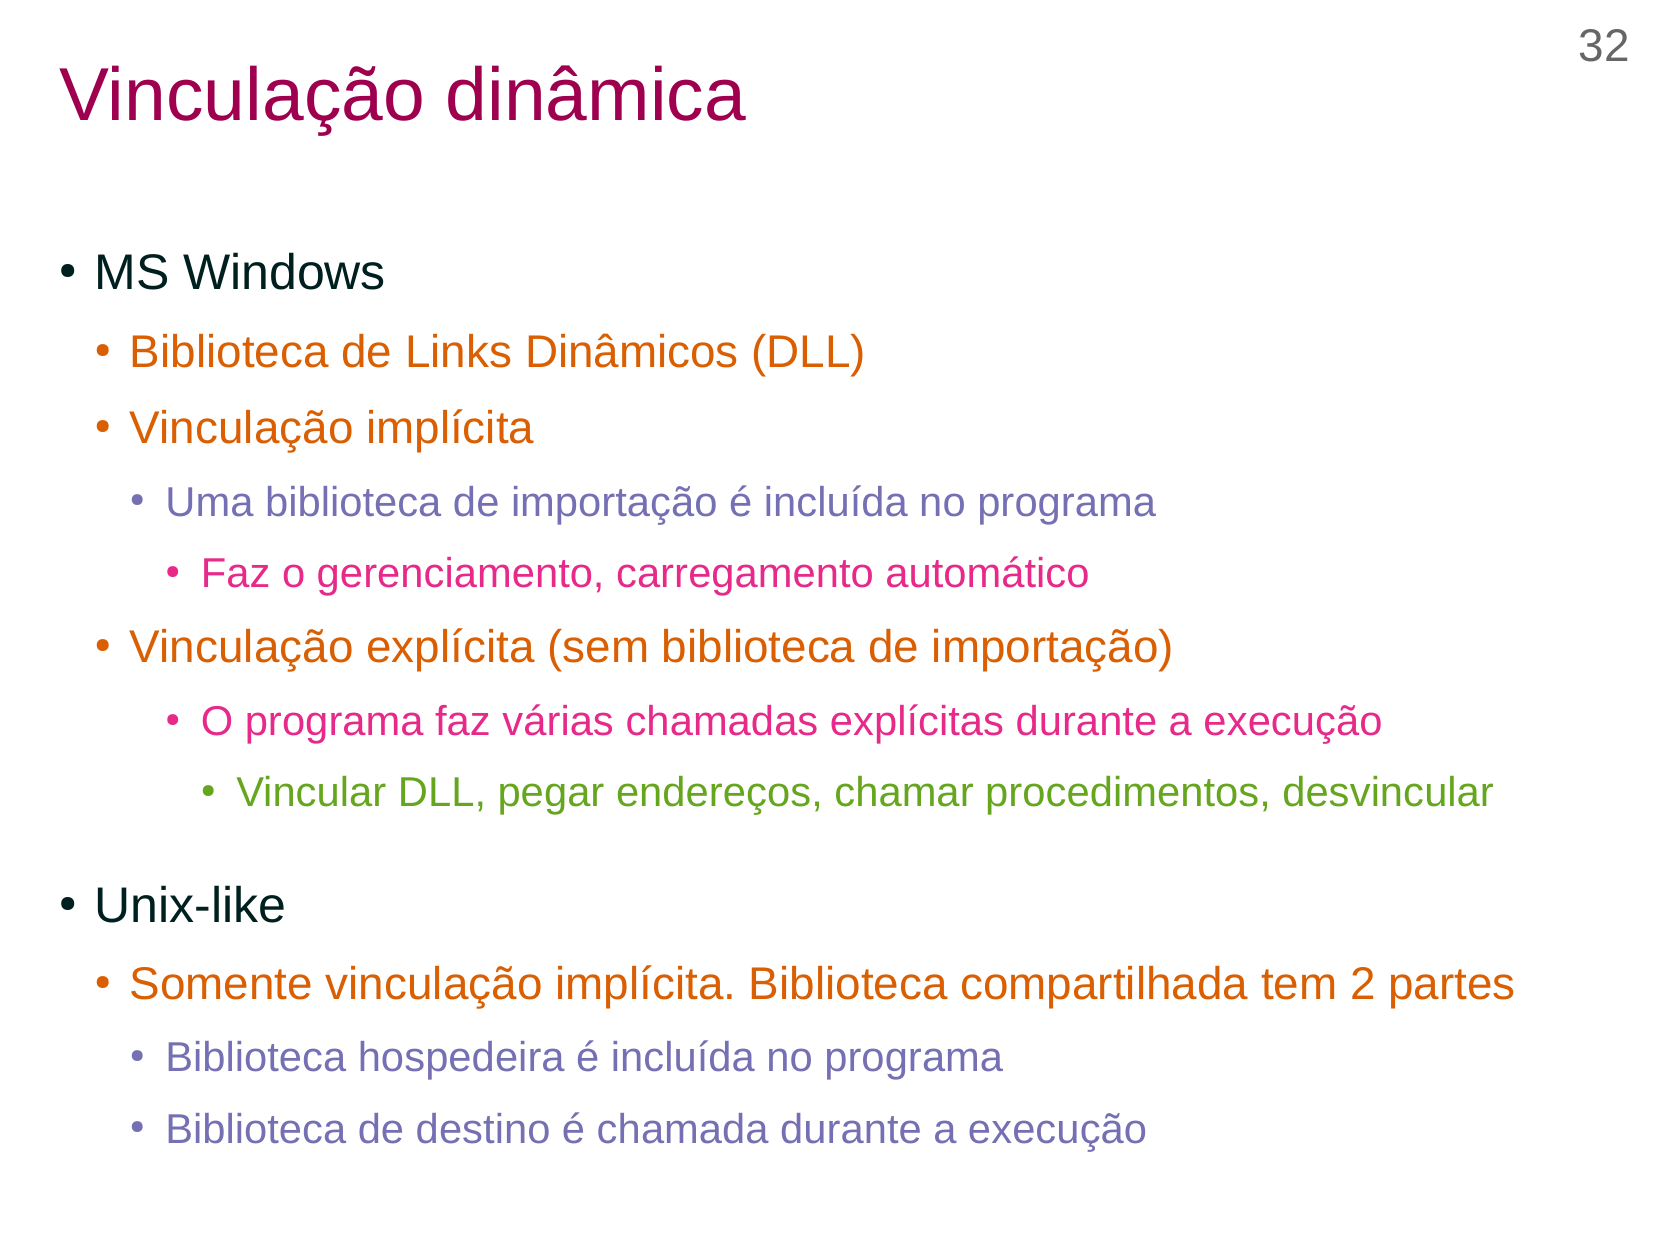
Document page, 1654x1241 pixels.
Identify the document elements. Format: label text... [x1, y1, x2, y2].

list MS Windows Biblioteca de Links Dinâmicos (DLL) Vinculação implícita Uma biblioteca de importação é incluída no programa Faz o gerenciamento, carregamento automático Vinculação explícita (sem biblioteca de importação) O programa faz várias chamadas explícitas durante a execução Vincular DLL, pegar endereços, chamar procedimentos, desvincular Unix-like Somente vinculação implícita. Biblioteca compartilhada tem 2 partes Biblioteca hospedeira é incluída no programa Biblioteca de destino é chamada durante a execução [59, 236, 1595, 1211]
title Vinculação dinâmica [59, 29, 1595, 148]
